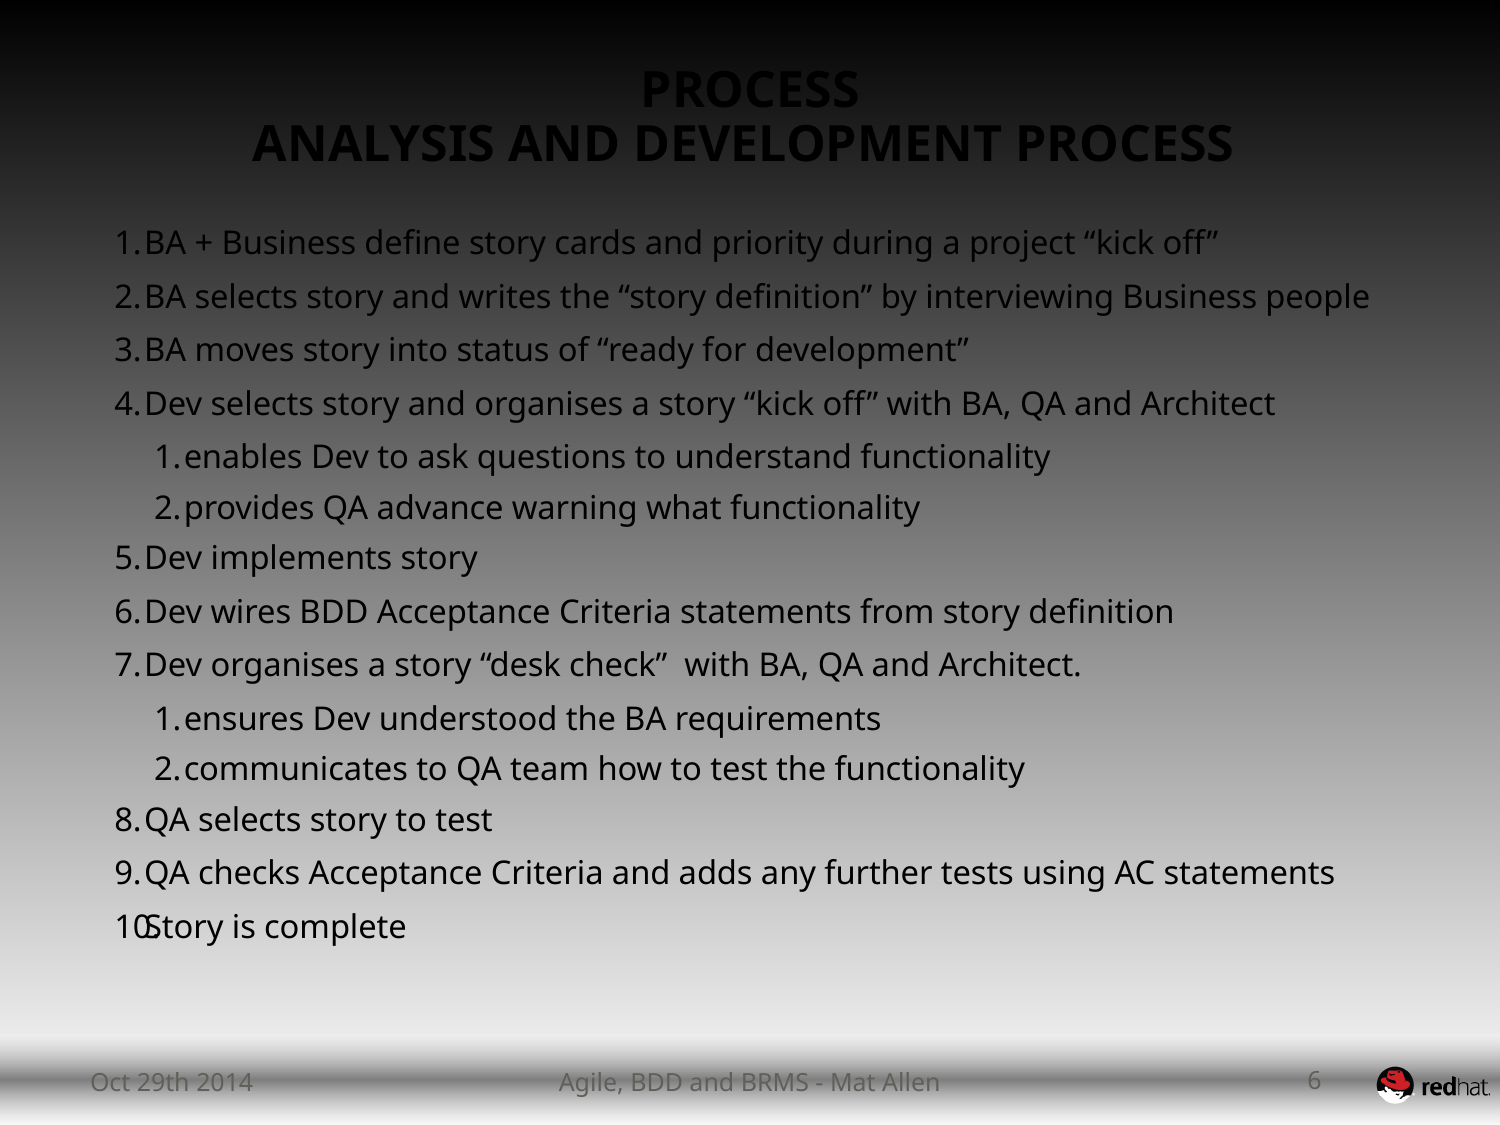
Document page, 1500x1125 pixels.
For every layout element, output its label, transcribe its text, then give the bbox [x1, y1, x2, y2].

footer Agile, BDD and BRMS - Mat Allen [512, 1051, 988, 1112]
title Process Analysis and Development Process [75, 22, 1426, 188]
picture [1364, 1057, 1500, 1110]
list BA + Business define story cards and priority during a project “kick off” BA selects story and writes the “story definition” by interviewing Business people BA moves story into status of “ready for development” Dev selects story and organises a story “kick off” with BA, QA and Architect enables Dev to ask questions to understand functionality provides QA advance warning what functionality Dev implements story Dev wires BDD Acceptance Criteria statements from story definition Dev organises a story “desk check” with BA, QA and Architect. ensures Dev understood the BA requirements communicates to QA team how to test the functionality QA selects story to test QA checks Acceptance Criteria and adds any further tests using AC statements Story is complete [74, 209, 1425, 1012]
slide_number Oct 29th 2014 [75, 1051, 425, 1112]
slide_number <number> [1074, 1051, 1337, 1112]
